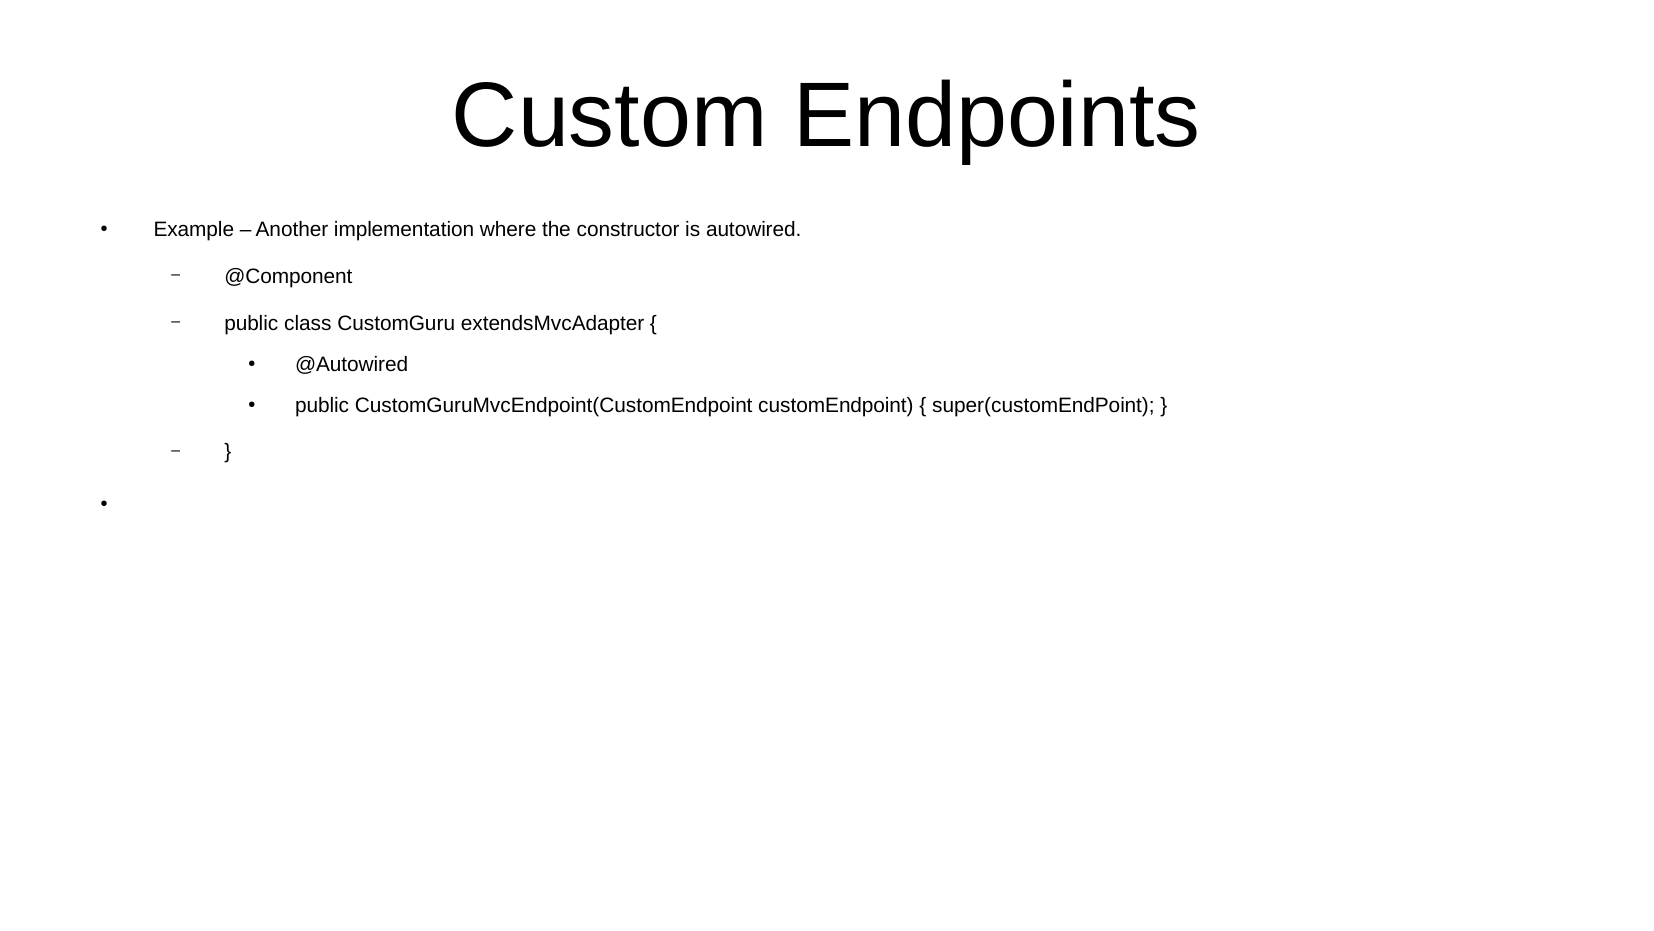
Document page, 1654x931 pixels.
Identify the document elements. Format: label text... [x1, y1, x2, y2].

title Custom Endpoints [82, 37, 1571, 193]
list Example – Another implementation where the constructor is autowired. @Component public class CustomGuru extendsMvcAdapter { @Autowired public CustomGuruMvcEndpoint(CustomEndpoint customEndpoint) { super(customEndPoint); } } [82, 217, 1636, 916]
